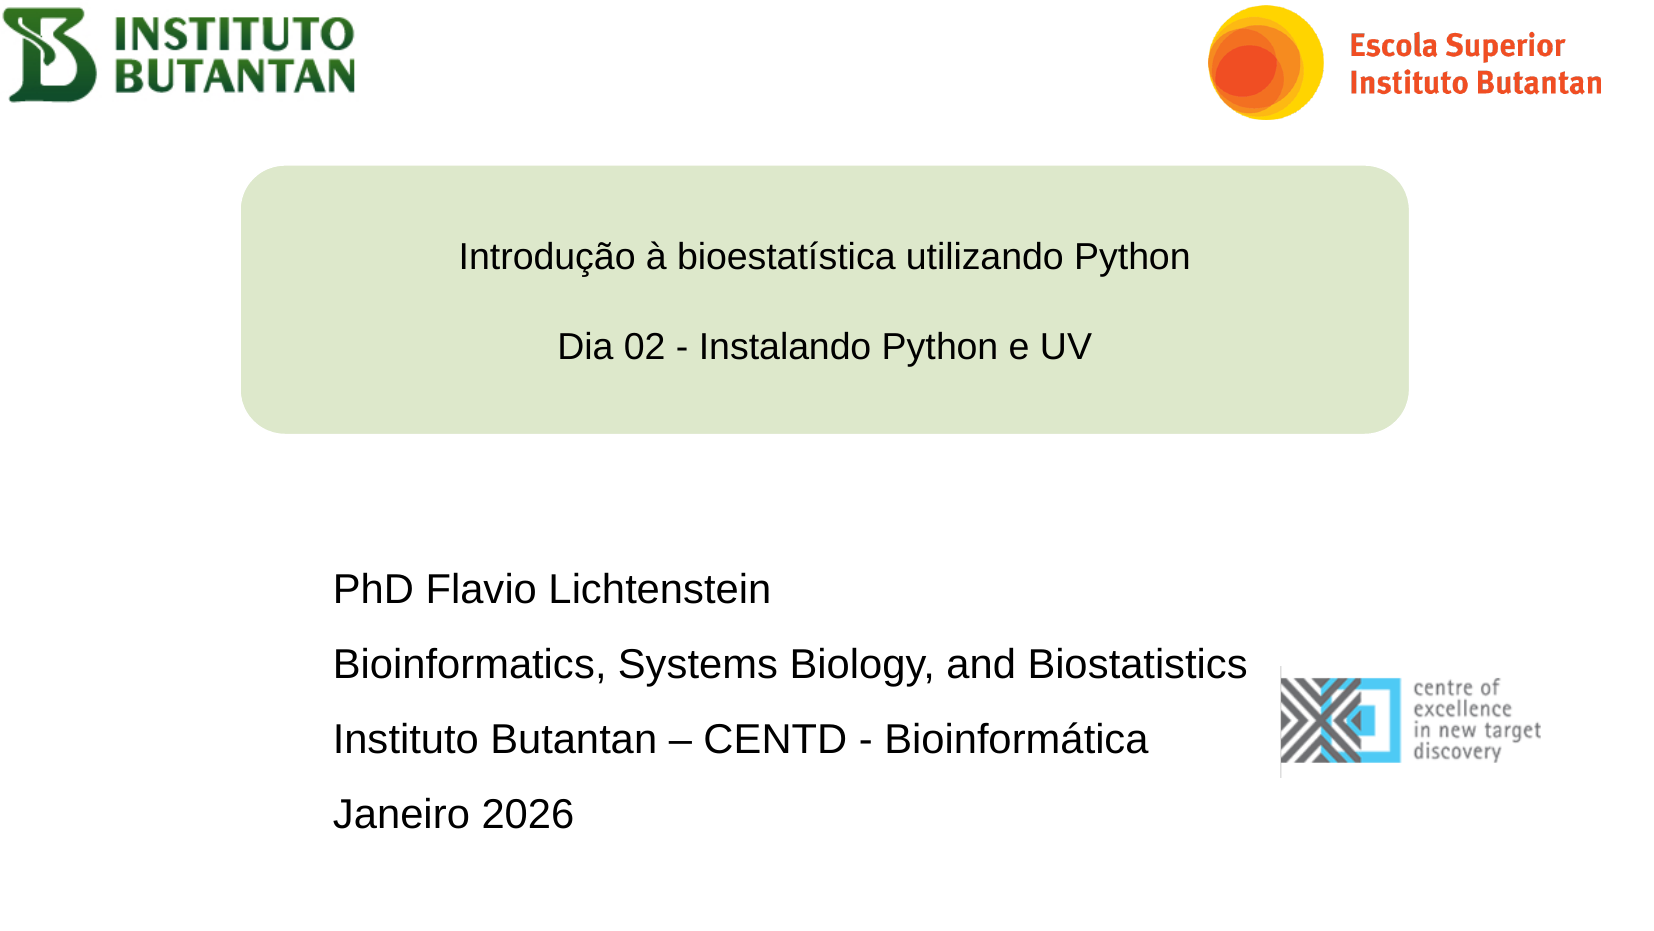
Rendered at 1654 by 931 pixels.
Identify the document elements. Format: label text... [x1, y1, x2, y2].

picture [1272, 666, 1563, 778]
text_box PhD Flavio Lichtenstein Bioinformatics, Systems Biology, and Biostatistics Instituto Butantan – CENTD - Bioinformática Janeiro 2026 [318, 529, 1402, 839]
picture [0, 0, 360, 110]
picture [1192, 0, 1642, 124]
text_box Introdução à bioestatística utilizando Python Dia 02 - Instalando Python e UV [240, 164, 1410, 435]
